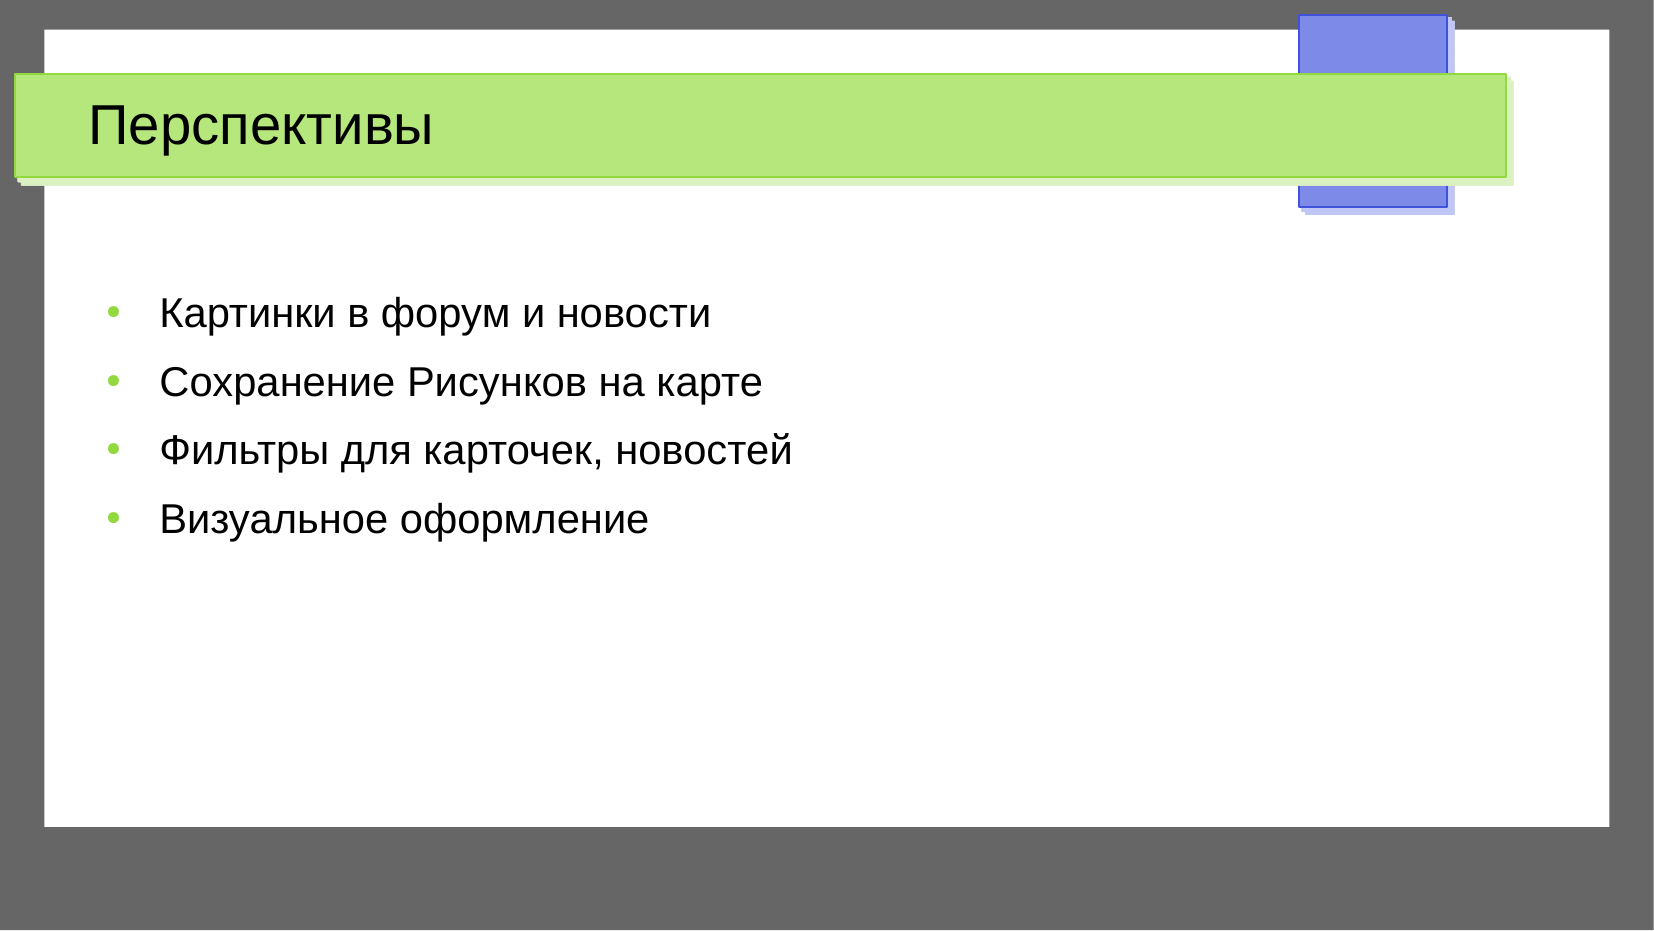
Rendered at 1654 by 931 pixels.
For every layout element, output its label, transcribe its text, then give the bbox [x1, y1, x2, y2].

list Картинки в форум и новости Сохранение Рисунков на карте Фильтры для карточек, новостей Визуальное оформление [88, 221, 1565, 813]
title Перспективы [88, 73, 1506, 178]
